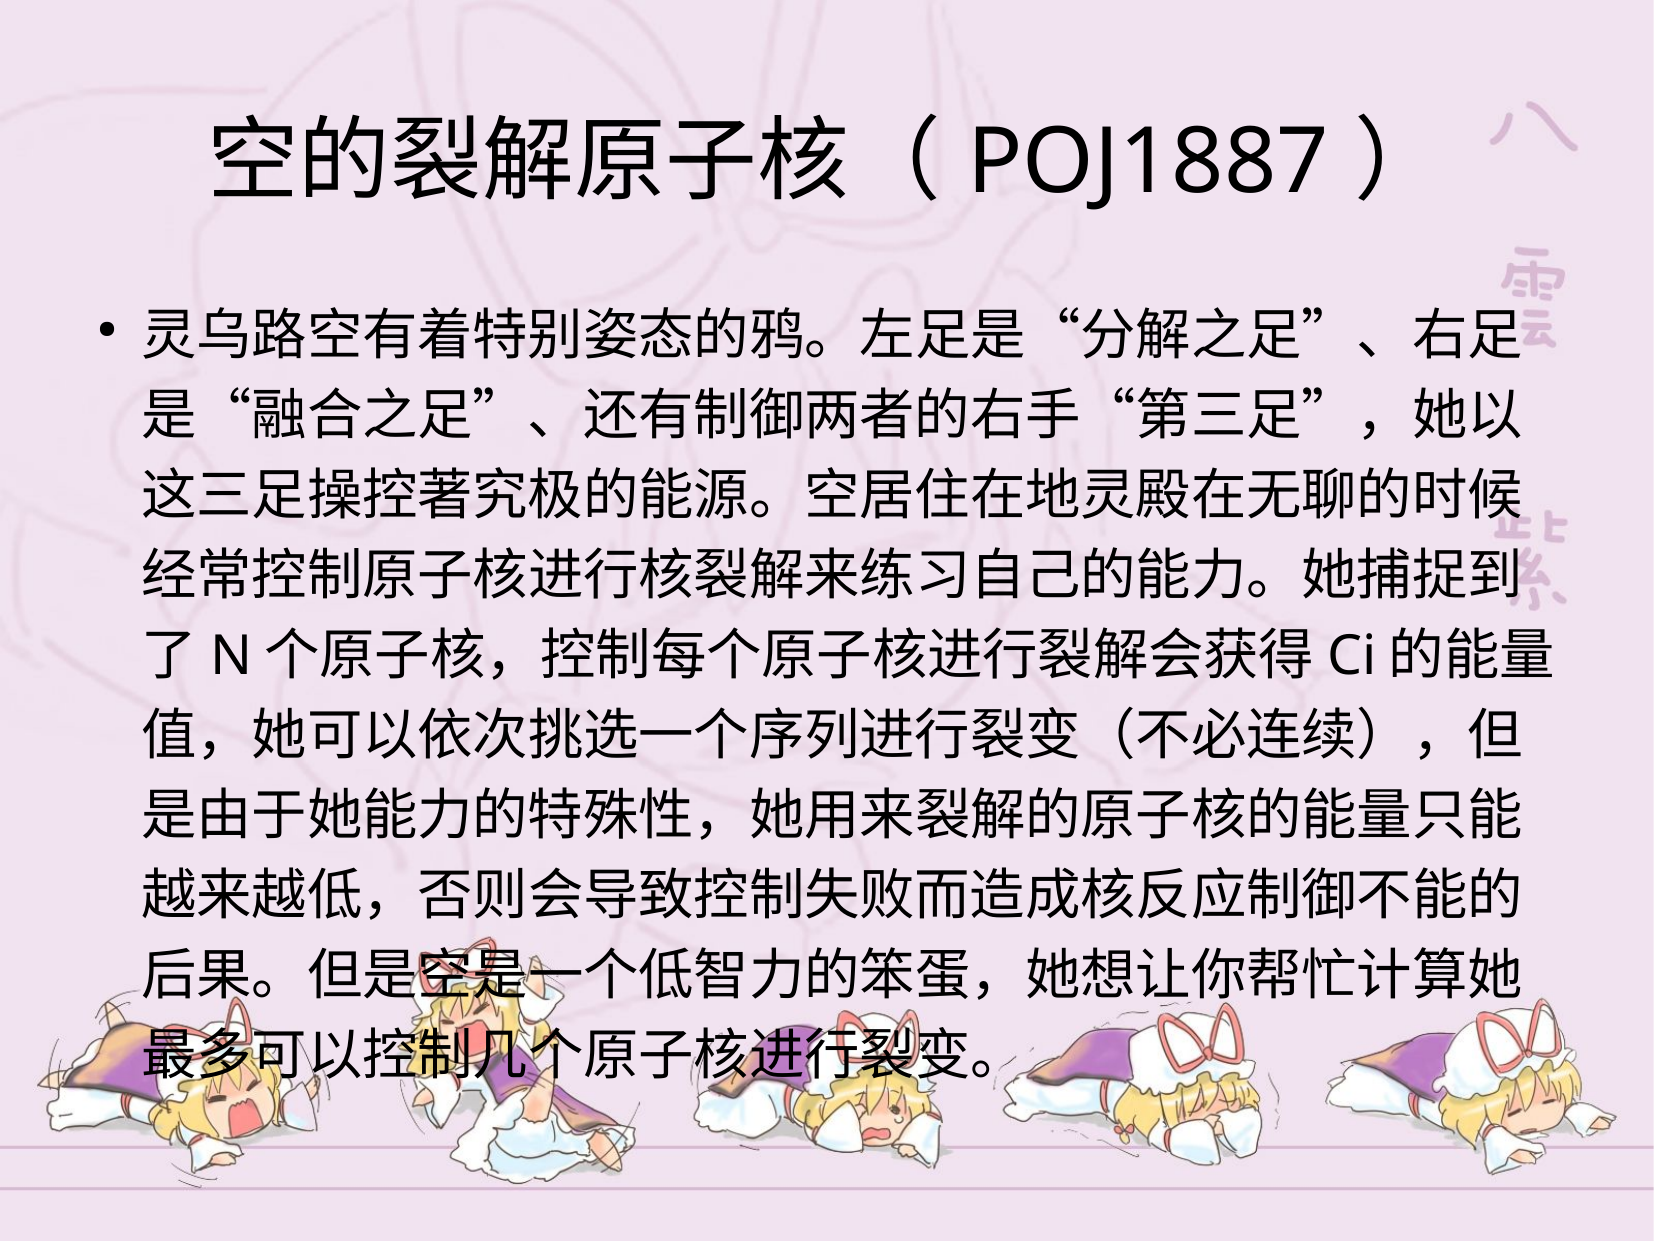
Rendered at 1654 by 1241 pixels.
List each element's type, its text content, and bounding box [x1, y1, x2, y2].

list 灵乌路空有着特别姿态的鸦。左足是“分解之足”、右足是“融合之足”、还有制御两者的右手“第三足”，她以这三足操控著究极的能源。空居住在地灵殿在无聊的时候经常控制原子核进行核裂解来练习自己的能力。她捕捉到了N个原子核，控制每个原子核进行裂解会获得Ci的能量值，她可以依次挑选一个序列进行裂变（不必连续），但是由于她能力的特殊性，她用来裂解的原子核的能量只能越来越低，否则会导致控制失败而造成核反应制御不能的后果。但是空是一个低智力的笨蛋，她想让你帮忙计算她最多可以控制几个原子核进行裂变。 [82, 290, 1571, 1109]
picture [0, 0, 1654, 1241]
title 空的裂解原子核（POJ1887） [82, 49, 1571, 257]
